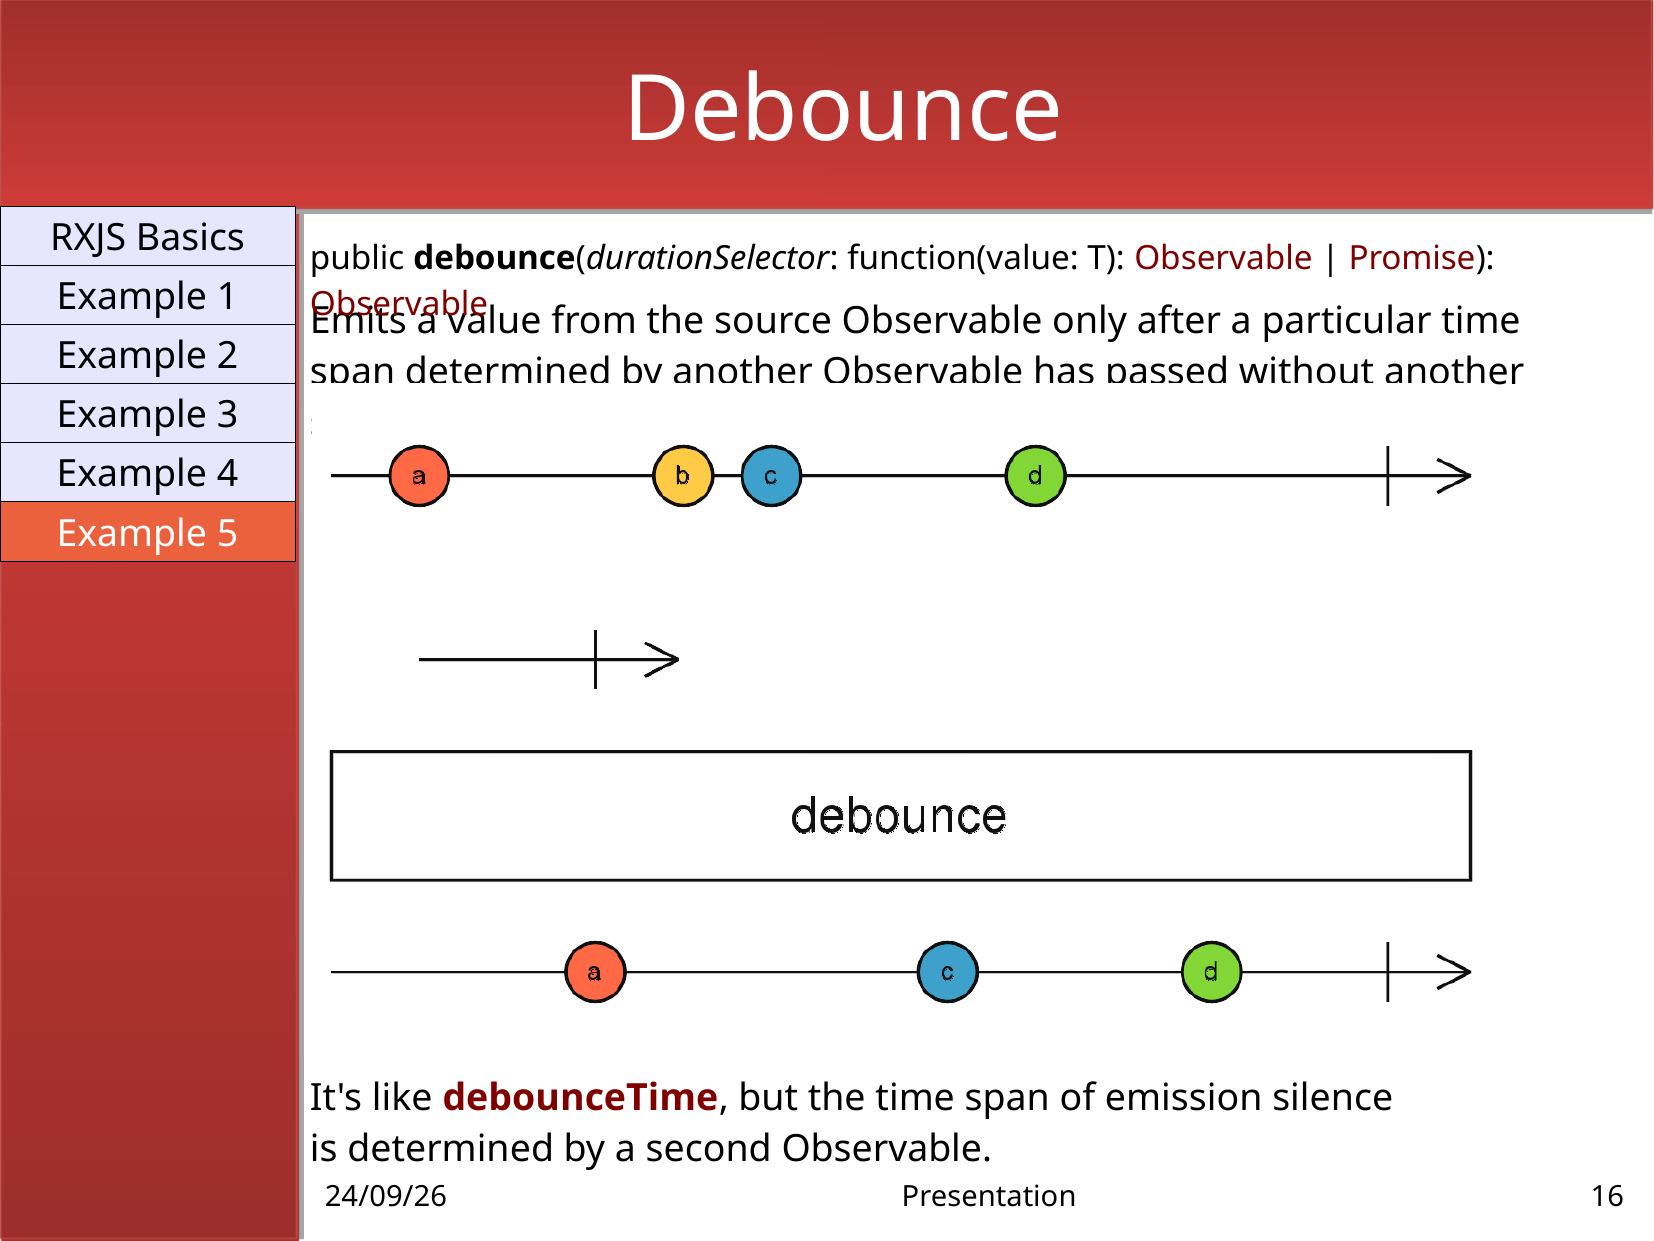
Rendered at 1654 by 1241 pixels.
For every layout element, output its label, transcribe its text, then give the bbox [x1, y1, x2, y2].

text_box public debounce(durationSelector: function(value: T): Observable | Promise): Observable [295, 226, 1625, 284]
text_box Emits a value from the source Observable only after a particular time span determined by another Observable has passed without another source emission. [295, 286, 1625, 414]
title Debounce [29, 31, 1625, 178]
text_box RXJS Basics [0, 206, 296, 265]
text_box Example 1 [0, 265, 296, 324]
text_box Example 4 [0, 442, 296, 502]
text_box Example 5 [0, 502, 296, 562]
text_box Example 3 [0, 383, 296, 442]
picture [0, 414, 304, 1241]
picture [0, 0, 1654, 226]
text_box Example 2 [0, 324, 295, 383]
picture [312, 383, 1488, 1063]
text_box It's like debounceTime, but the time span of emission silence is determined by a second Observable. [295, 1062, 1654, 1173]
